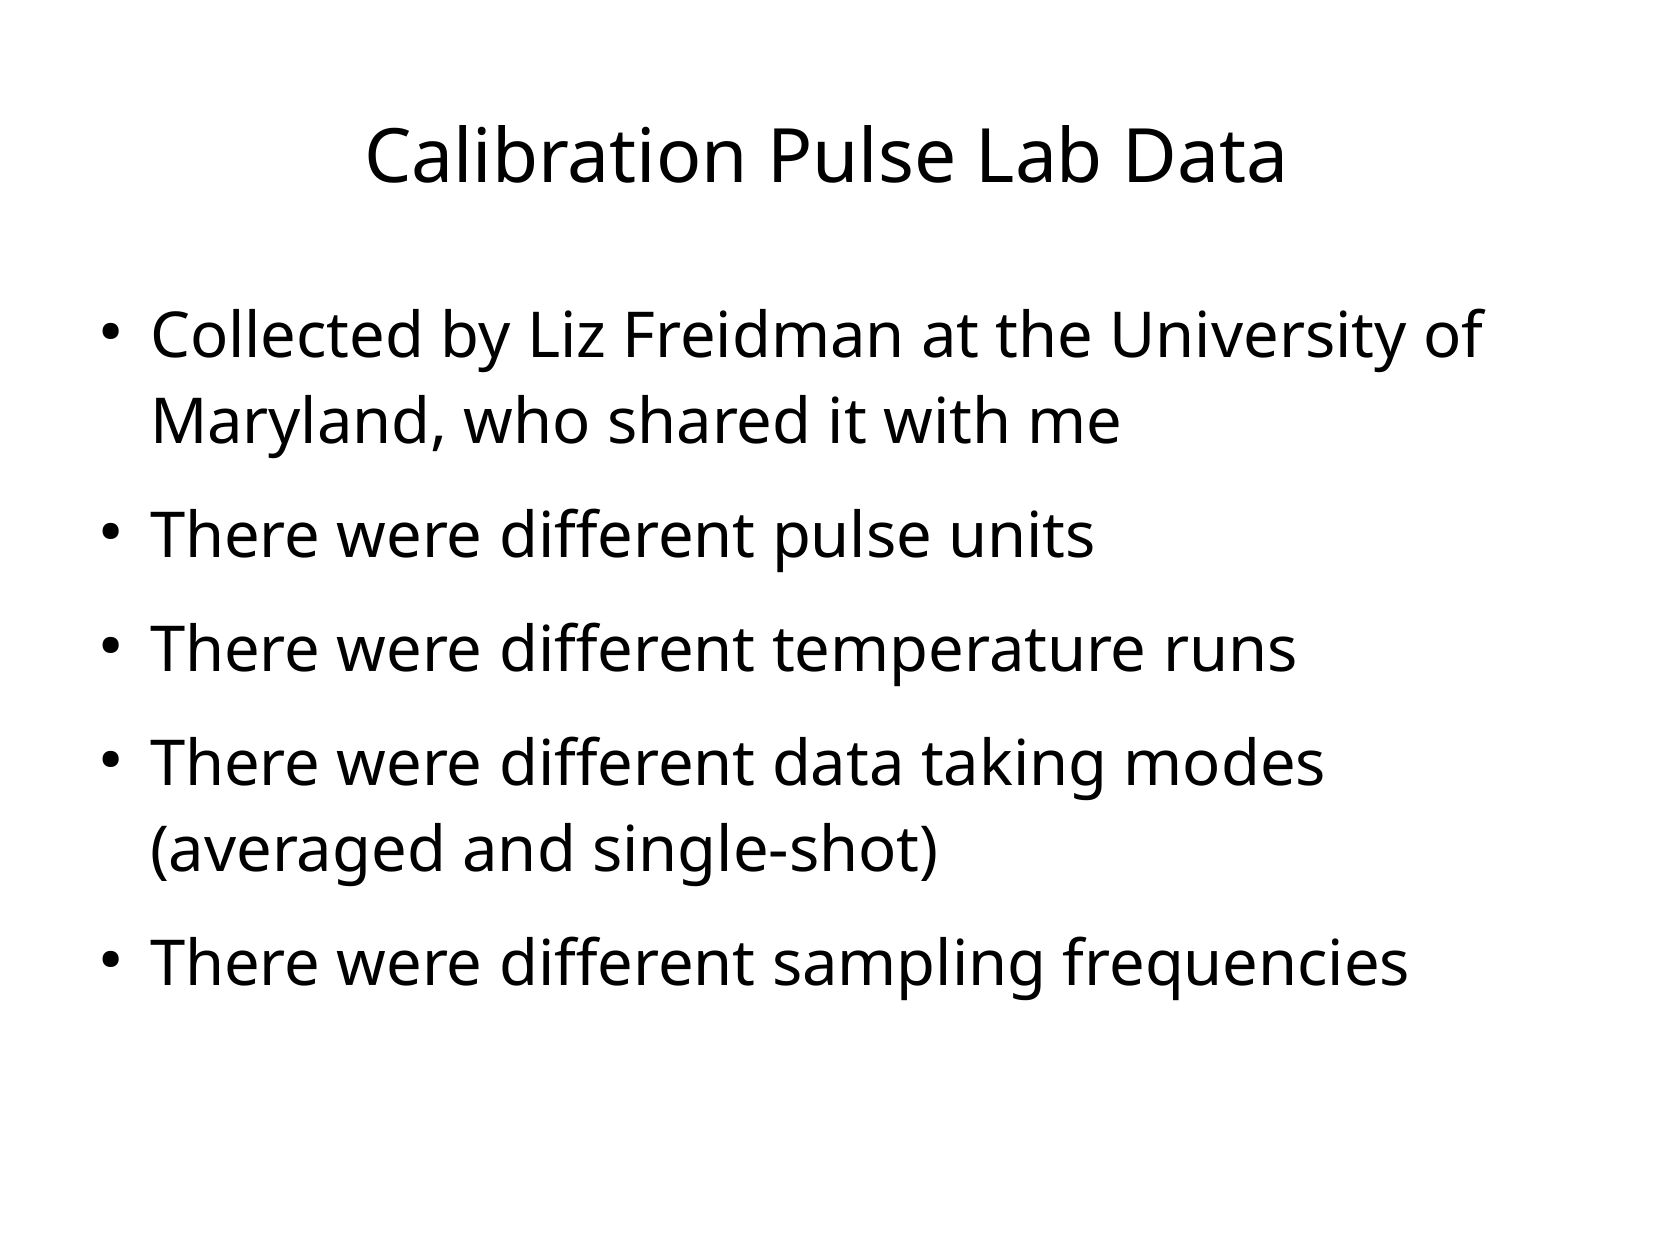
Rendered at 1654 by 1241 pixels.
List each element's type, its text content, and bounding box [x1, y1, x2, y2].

title Calibration Pulse Lab Data [82, 49, 1571, 257]
list Collected by Liz Freidman at the University of Maryland, who shared it with me There were different pulse units There were different temperature runs There were different data taking modes (averaged and single-shot) There were different sampling frequencies [82, 290, 1571, 1010]
